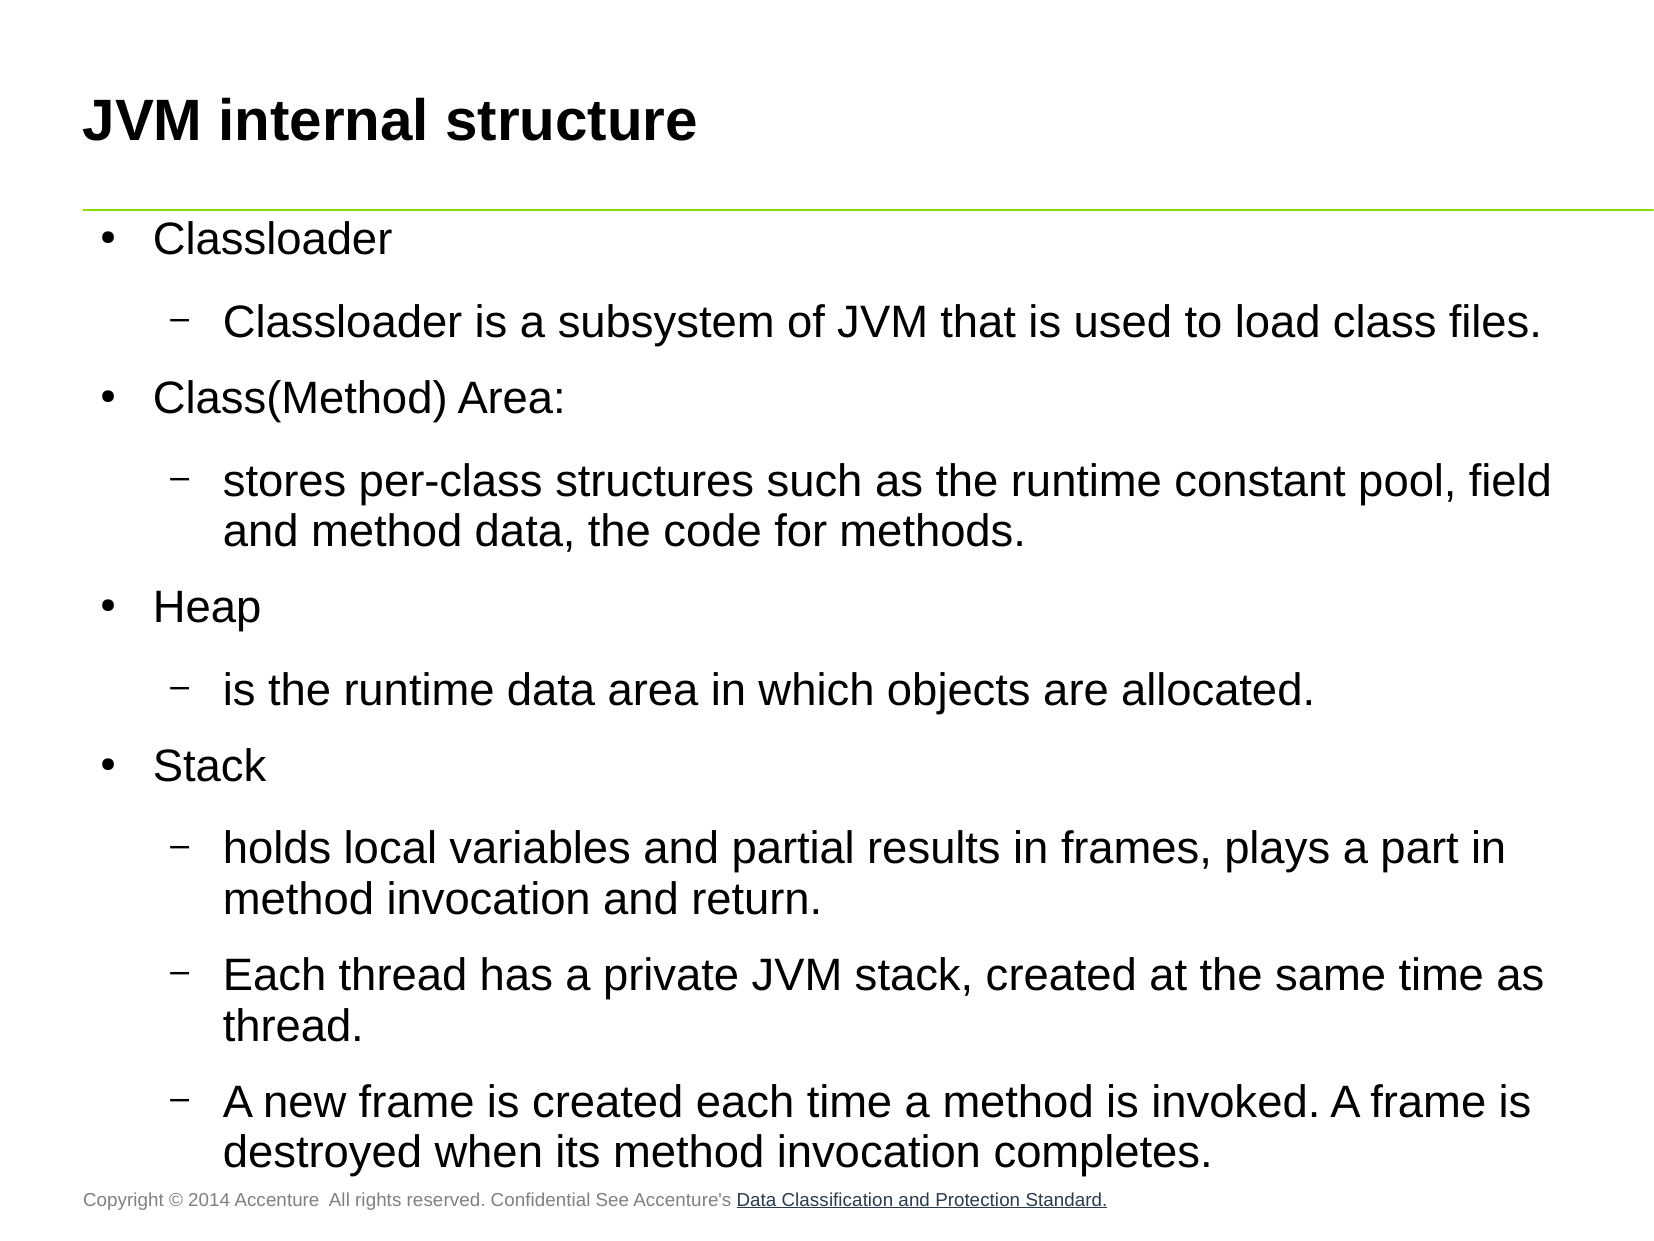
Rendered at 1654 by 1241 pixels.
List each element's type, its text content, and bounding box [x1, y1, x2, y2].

title JVM internal structure [82, 45, 1571, 195]
list Classloader Classloader is a subsystem of JVM that is used to load class files. Class(Method) Area: stores per-class structures such as the runtime constant pool, field and method data, the code for methods. Heap is the runtime data area in which objects are allocated. Stack holds local variables and partial results in frames, plays a part in method invocation and return. Each thread has a private JVM stack, created at the same time as thread. A new frame is created each time a method is invoked. A frame is destroyed when its method invocation completes. [82, 213, 1617, 1188]
